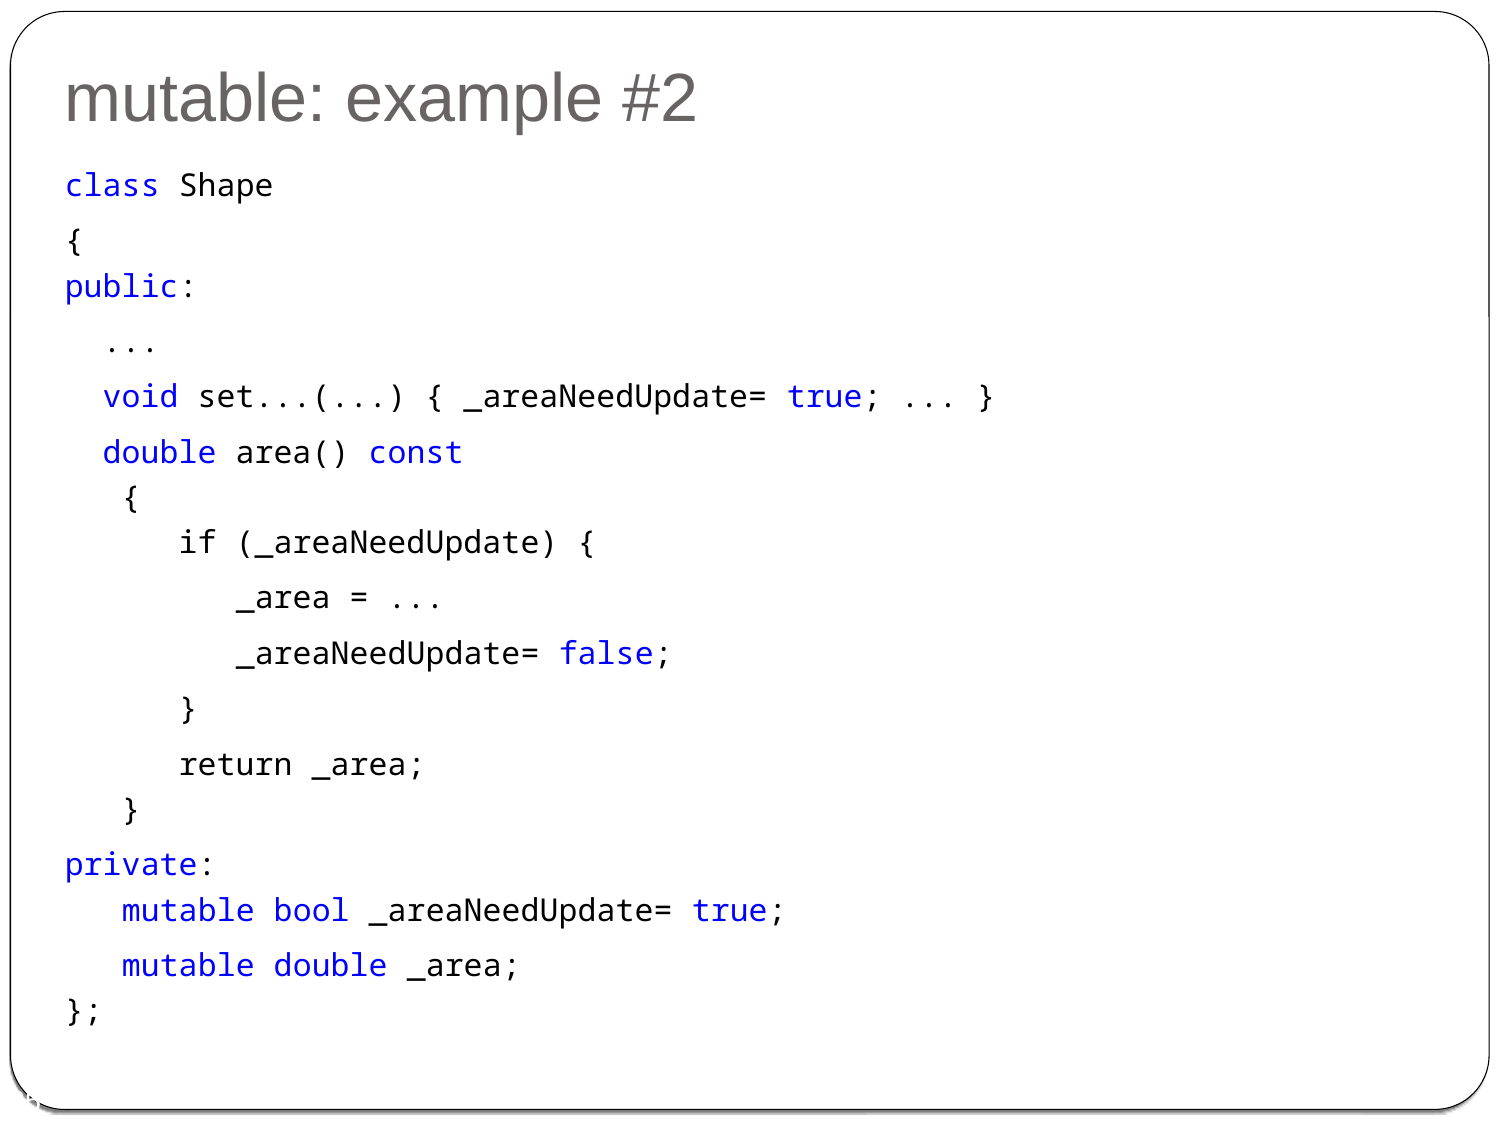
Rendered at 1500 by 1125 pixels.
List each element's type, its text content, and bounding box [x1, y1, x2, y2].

list class Shape { public: ... void set...(...) { _areaNeedUpdate= true; ... } double area() const { if (_areaNeedUpdate) { _area = ... _areaNeedUpdate= false; } return _area; } private: mutable bool _areaNeedUpdate= true; mutable double _area; }; [50, 149, 1450, 1088]
slide_number <number> [0, 1074, 50, 1125]
title mutable: example #2 [50, 45, 1450, 149]
